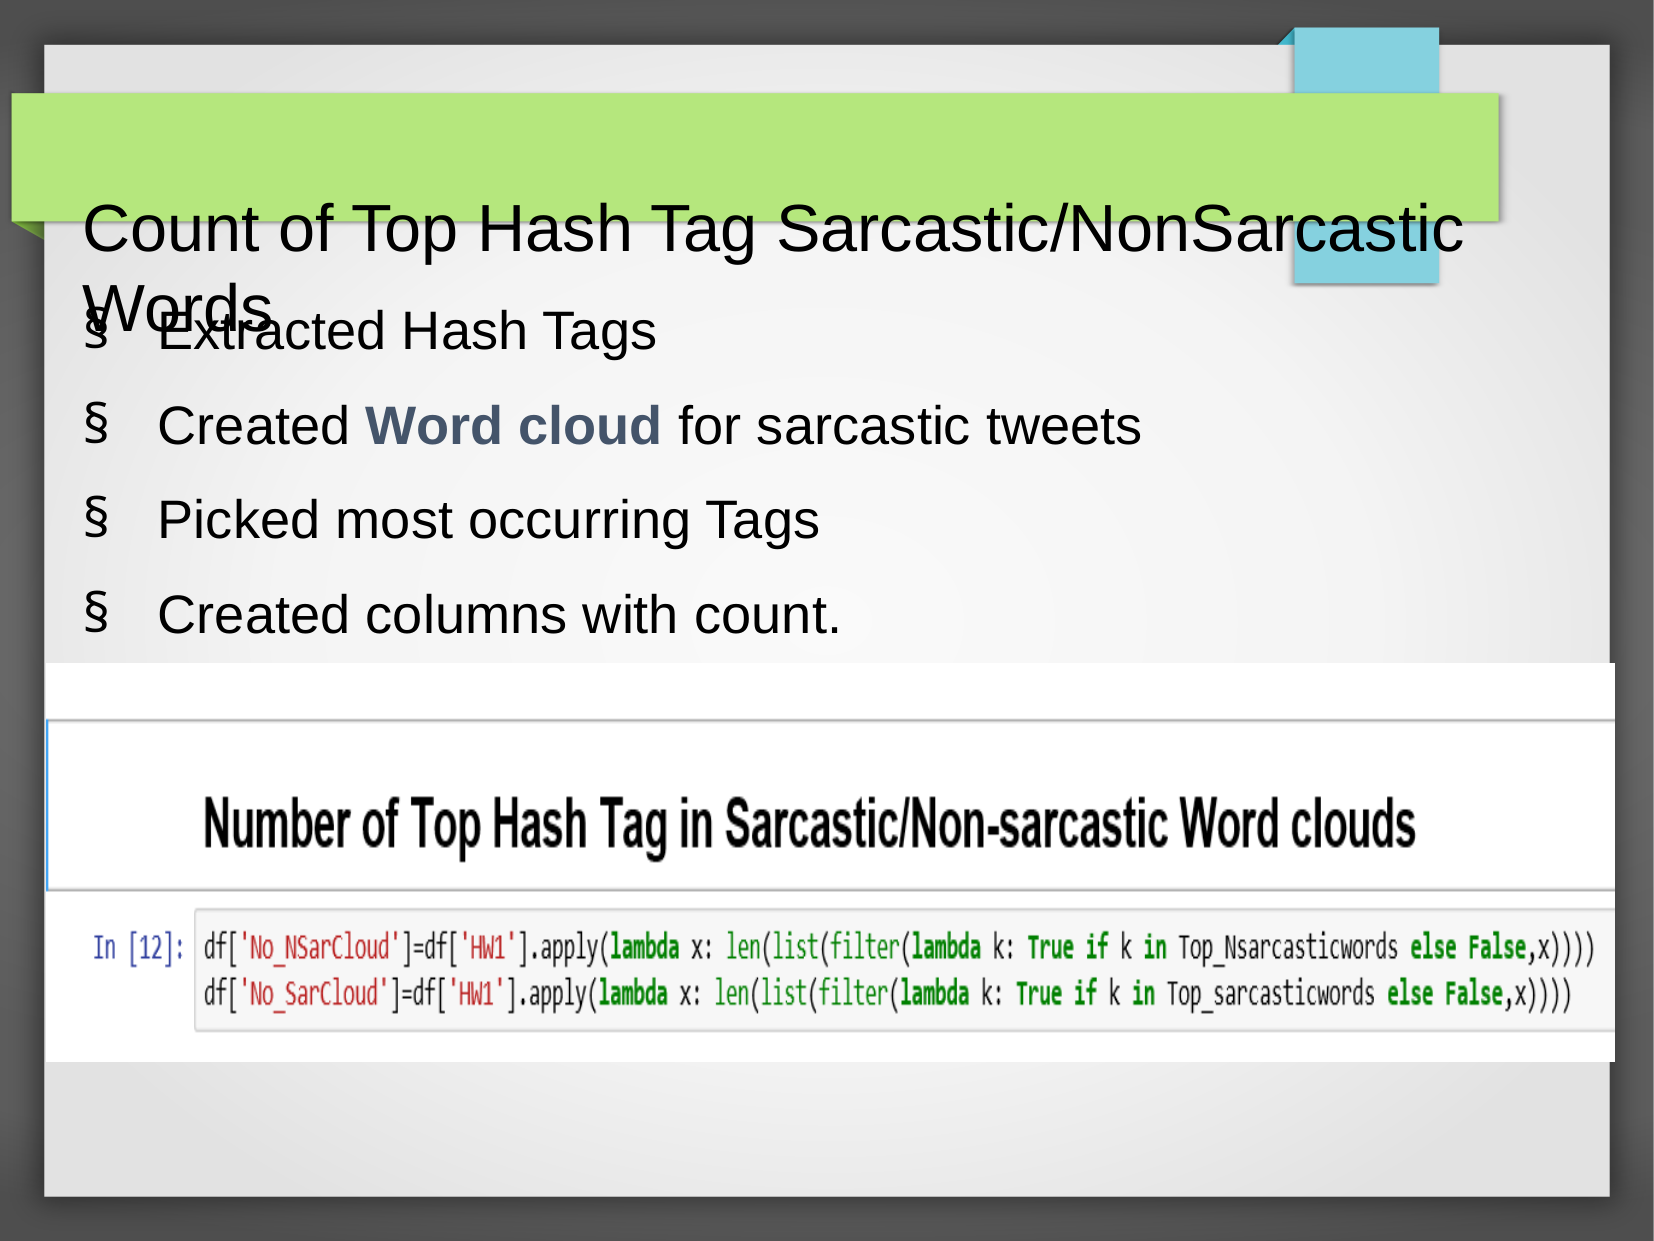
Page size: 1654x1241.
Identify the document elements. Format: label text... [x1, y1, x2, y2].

picture [46, 663, 1615, 1062]
list Extracted Hash Tags Created Word cloud for sarcastic tweets Picked most occurring Tags Created columns with count. [82, 295, 1571, 663]
title Count of Top Hash Tag Sarcastic/NonSarcastic Words [82, 94, 1497, 213]
